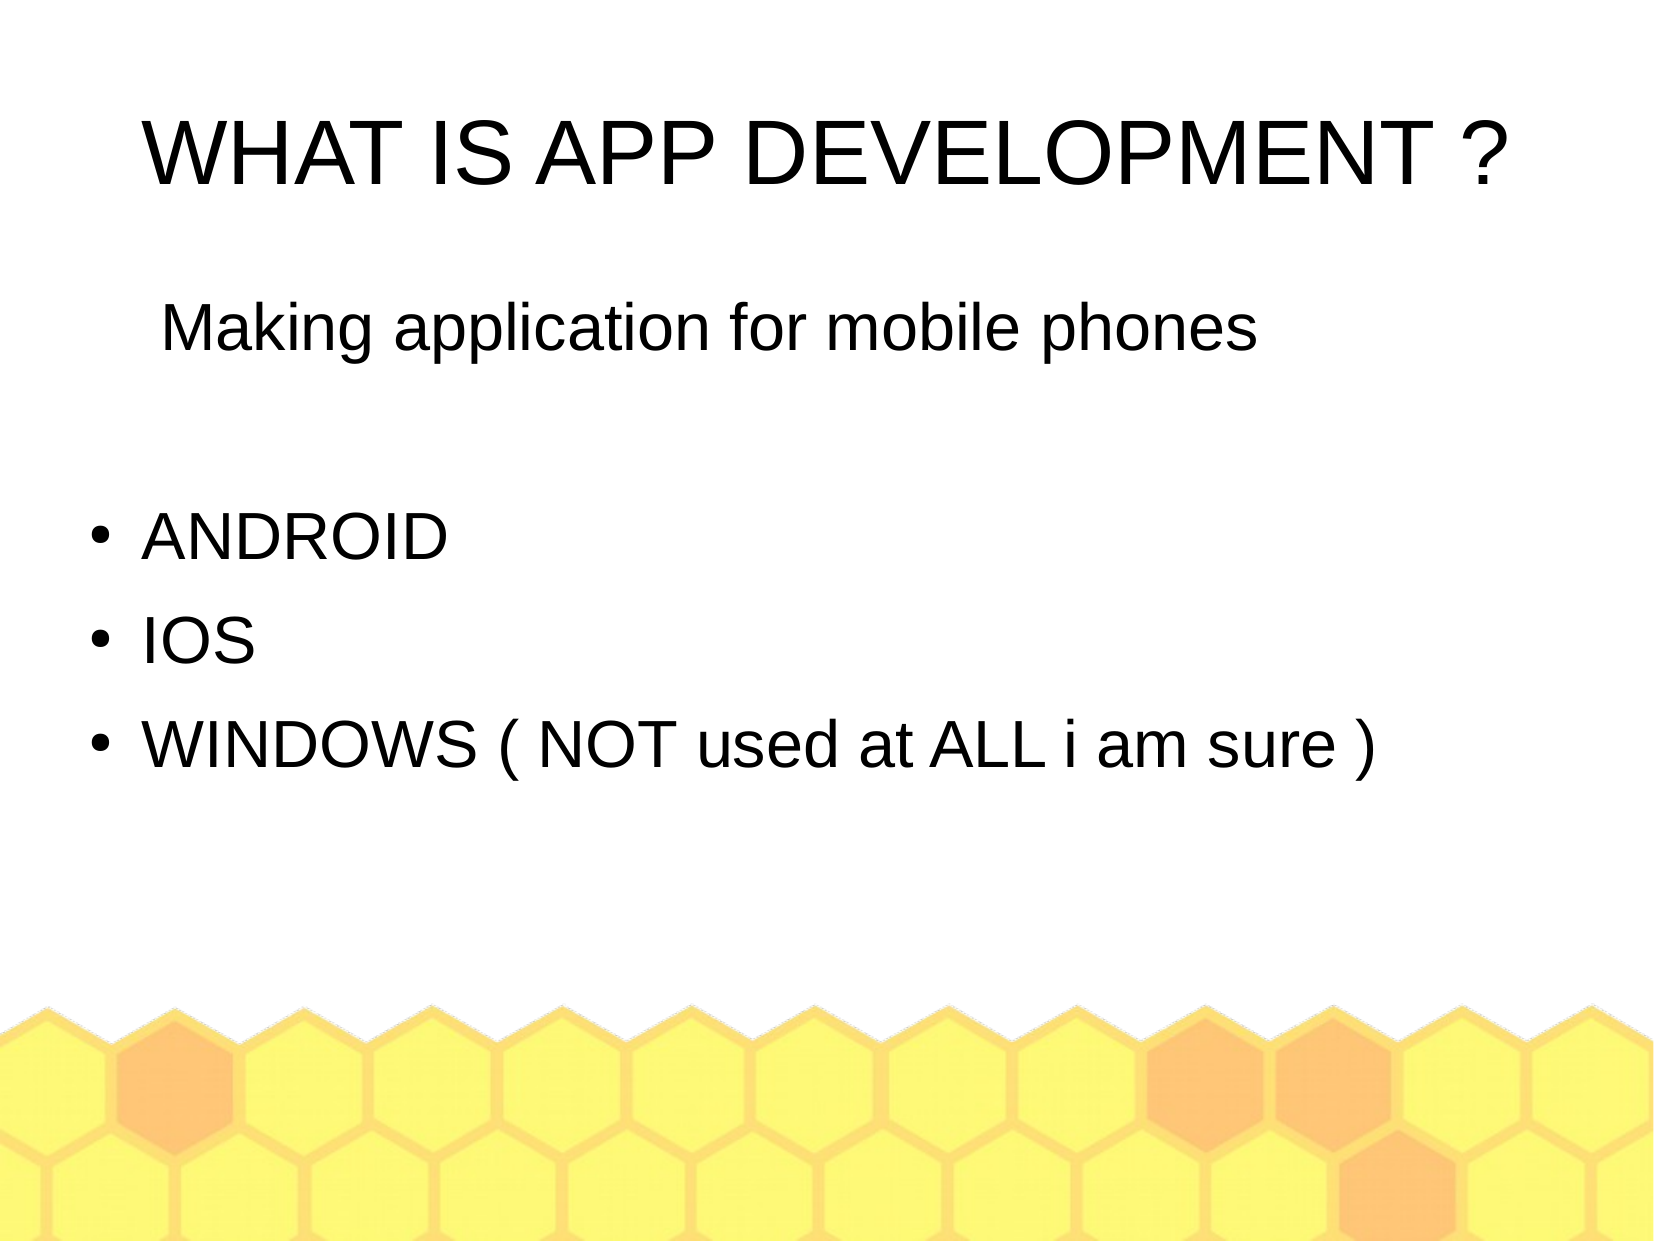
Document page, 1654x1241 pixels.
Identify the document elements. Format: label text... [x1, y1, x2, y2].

picture [0, 1001, 1654, 1241]
list Making application for mobile phones ANDROID IOS WINDOWS ( NOT used at ALL i am sure ) [70, 290, 1559, 1010]
title WHAT IS APP DEVELOPMENT ? [82, 49, 1571, 257]
